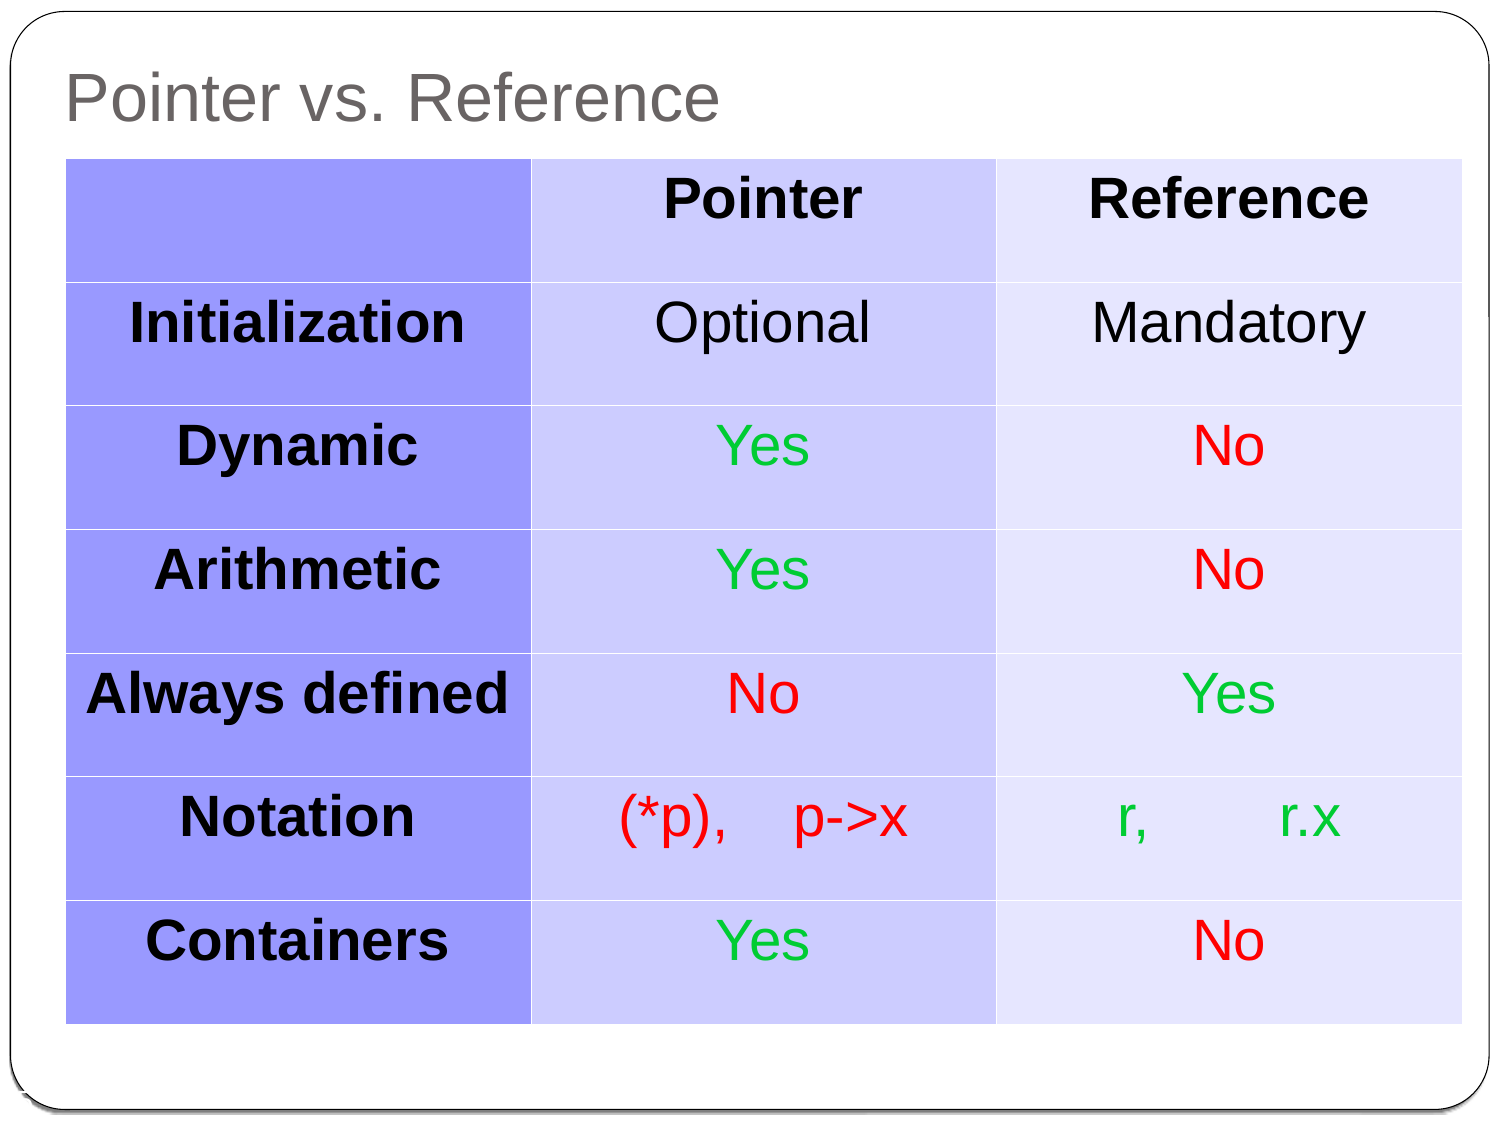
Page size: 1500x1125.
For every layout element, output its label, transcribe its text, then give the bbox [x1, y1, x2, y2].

table_header Reference [997, 159, 1462, 282]
table_cell No [997, 530, 1462, 653]
table_header Pointer [532, 159, 996, 282]
table_cell No [997, 901, 1462, 1024]
table_cell r, r.x [997, 777, 1462, 900]
table_cell Optional [532, 283, 996, 405]
table_cell Notation [66, 777, 531, 900]
table_cell Yes [532, 406, 996, 529]
slide_number <number> [0, 1074, 50, 1125]
table_cell Yes [532, 530, 996, 653]
table_cell Mandatory [997, 283, 1462, 405]
table_cell Containers [66, 901, 531, 1024]
title Pointer vs. Reference [50, 45, 1450, 150]
table_cell (*p), p->x [532, 777, 996, 900]
table_header [66, 159, 531, 282]
table_cell Yes [532, 901, 996, 1024]
table_cell Initialization [66, 283, 531, 405]
table_cell Dynamic [66, 406, 531, 529]
table_cell Arithmetic [66, 530, 531, 653]
table_cell Always defined [66, 654, 531, 776]
table_cell Yes [997, 654, 1462, 776]
table_cell No [997, 406, 1462, 529]
table_cell No [532, 654, 996, 776]
